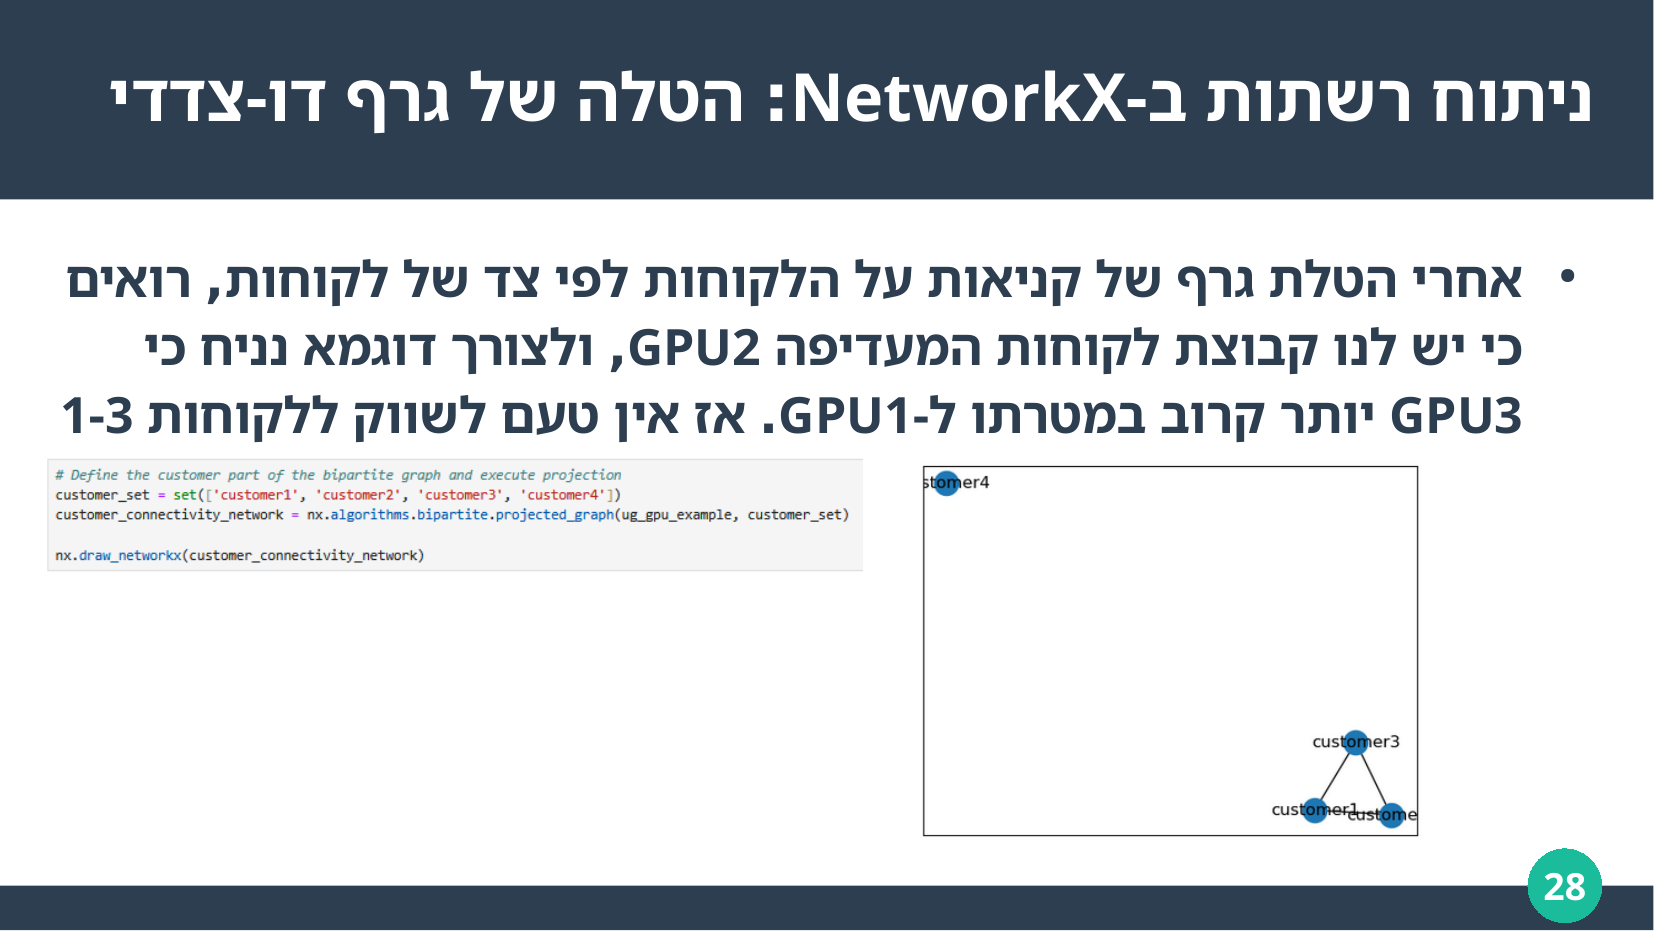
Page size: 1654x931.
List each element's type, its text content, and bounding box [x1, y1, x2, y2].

picture [40, 449, 863, 580]
title ניתוח רשתות ב-NetworkX: הטלה של גרף דו-צדדי [58, 36, 1595, 155]
picture [910, 456, 1425, 844]
list אחרי הטלת גרף של קניאות על הלקוחות לפי צד של לקוחות, רואים כי יש לנו קבוצת לקוחות המעדיפה GPU2, ולצורך דוגמא נניח כי GPU3 יותר קרוב במטרתו ל-GPU1. אז אין טעם לשווק ללקוחות 1-3 [58, 243, 1595, 864]
